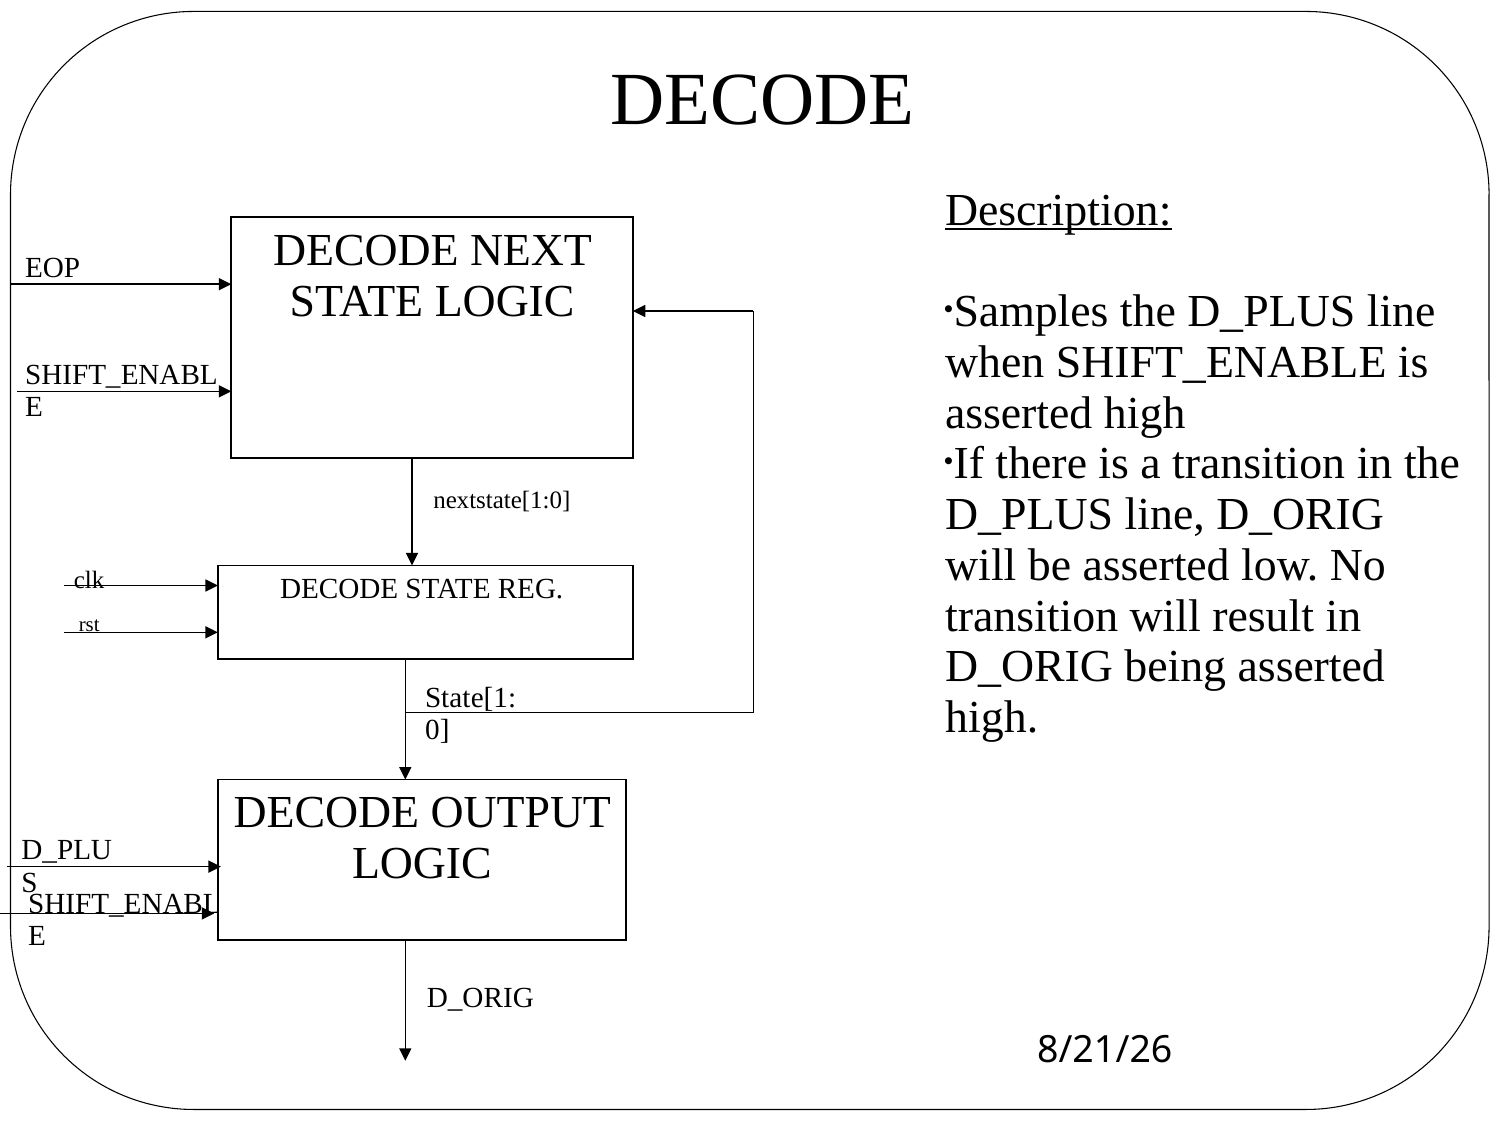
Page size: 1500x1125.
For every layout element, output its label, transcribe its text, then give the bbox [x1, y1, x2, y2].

text_box D_ORIG [412, 973, 587, 1008]
text_box DECODE OUTPUT LOGIC [217, 779, 627, 941]
text_box EOP [10, 244, 145, 278]
text_box D_PLUS [6, 826, 141, 860]
text_box SHIFT_ENABLE [10, 351, 250, 388]
text_box DECODE [595, 49, 1025, 138]
text_box clk [59, 558, 175, 588]
text_box SHIFT_ENABLE [13, 879, 250, 913]
text_box Description: Samples the D_PLUS line when SHIFT_ENABLE is asserted high If there is a transition in the D_PLUS line, D_ORIG will be asserted low. No transition will result in D_ORIG being asserted high. [930, 177, 1480, 838]
text_box rst [63, 605, 163, 638]
text_box DECODE NEXT STATE LOGIC [231, 217, 633, 459]
text_box State[1:0] [410, 674, 545, 708]
text_box DECODE STATE REG. [217, 565, 633, 660]
text_box nextstate[1:0] [418, 478, 588, 525]
